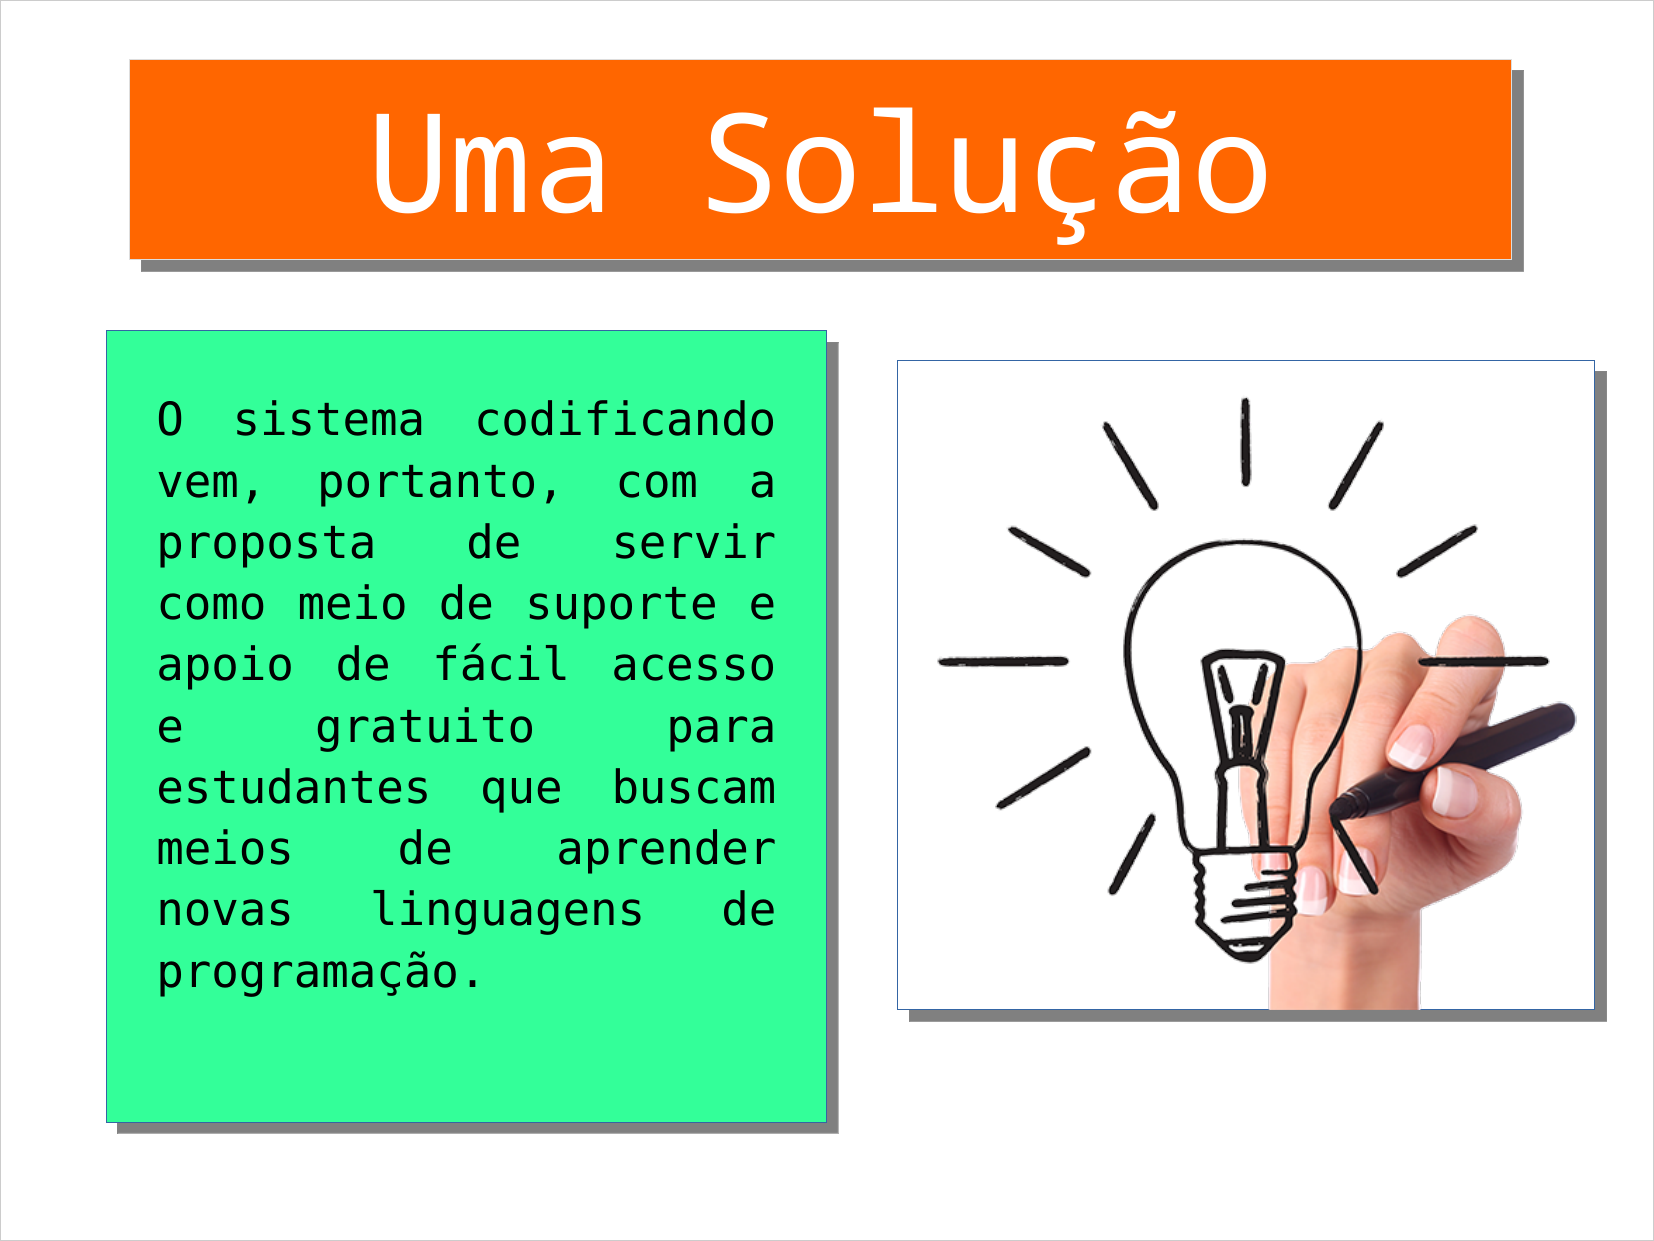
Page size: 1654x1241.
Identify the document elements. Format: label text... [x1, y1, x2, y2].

text_box Uma Solução [129, 59, 1512, 260]
picture [921, 377, 1623, 1010]
text_box [0, 0, 1654, 1241]
text_box O sistema codificando vem, portanto, com a proposta de servir como meio de suporte e apoio de fácil acesso e gratuito para estudantes que buscam meios de aprender novas linguagens de programação. [141, 377, 792, 1087]
